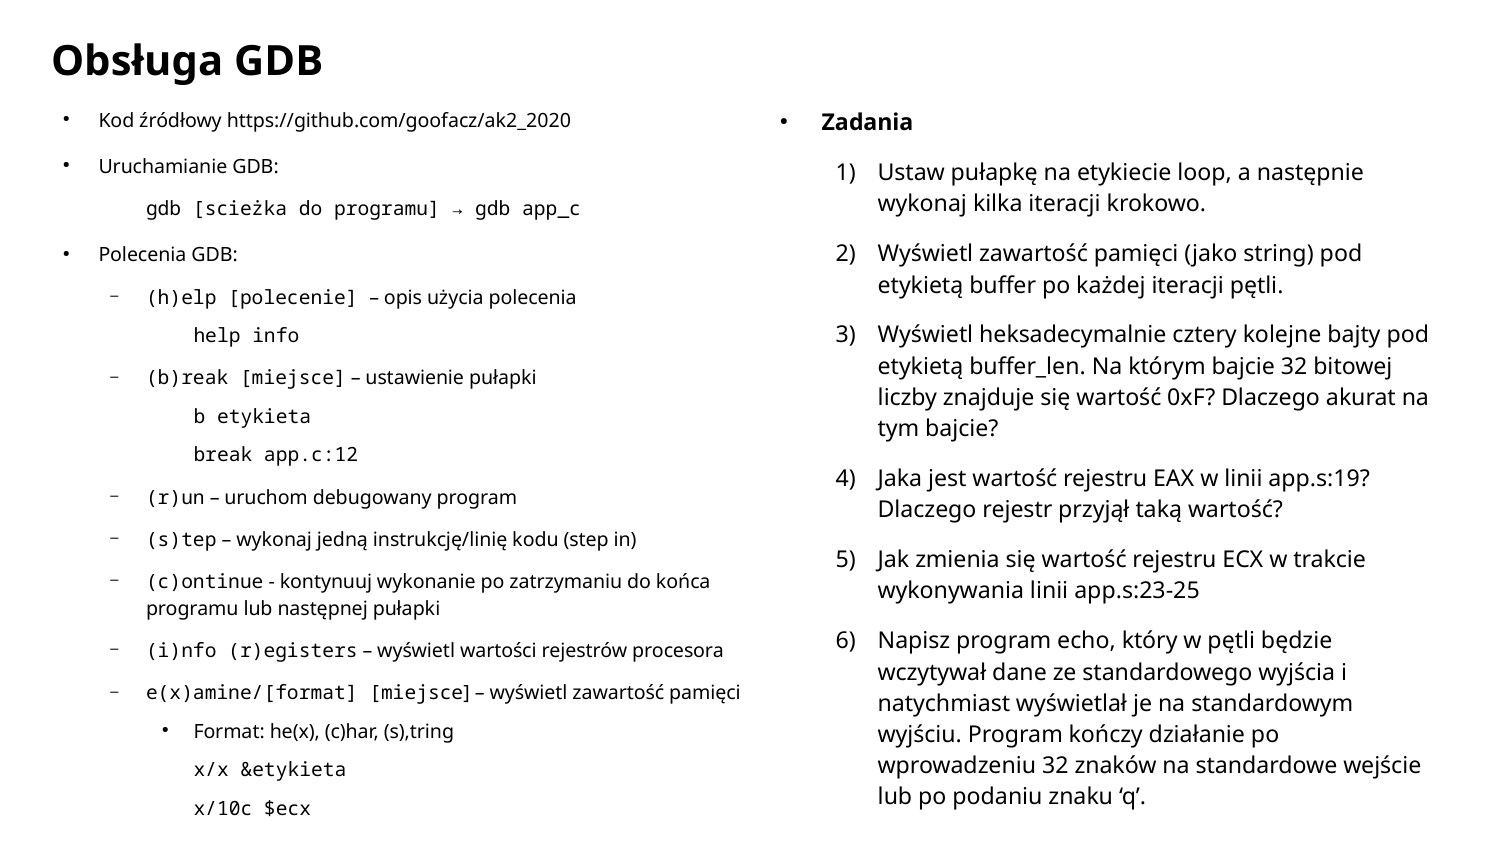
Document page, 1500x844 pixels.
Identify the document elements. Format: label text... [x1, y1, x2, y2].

title Obsługa GDB [51, 12, 1449, 107]
list Zadania Ustaw pułapkę na etykiecie loop, a następnie wykonaj kilka iteracji krokowo. Wyświetl zawartość pamięci (jako string) pod etykietą buffer po każdej iteracji pętli. Wyświetl heksadecymalnie cztery kolejne bajty pod etykietą buffer_len. Na którym bajcie 32 bitowej liczby znajduje się wartość 0xF? Dlaczego akurat na tym bajcie? Jaka jest wartość rejestru EAX w linii app.s:19? Dlaczego rejestr przyjął taką wartość? Jak zmienia się wartość rejestru ECX w trakcie wykonywania linii app.s:23-25 Napisz program echo, który w pętli będzie wczytywał dane ze standardowego wyjścia i natychmiast wyświetlał je na standardowym wyjściu. Program kończy działanie po wprowadzeniu 32 znaków na standardowe wejście lub po podaniu znaku ‘q’. [765, 106, 1441, 827]
list Kod źródłowy https://github.com/goofacz/ak2_2020 Uruchamianie GDB: gdb [scieżka do programu] → gdb app_c Polecenia GDB: (h)elp [polecenie] – opis użycia polecenia help info (b)reak [miejsce] – ustawienie pułapki b etykieta break app.c:12 (r)un – uruchom debugowany program (s)tep – wykonaj jedną instrukcję/linię kodu (step in) (c)ontinue - kontynuuj wykonanie po zatrzymaniu do końca programu lub następnej pułapki (i)nfo (r)egisters – wyświetl wartości rejestrów procesora e(x)amine/[format] [miejsce] – wyświetl zawartość pamięci Format: he(x), (c)har, (s),tring x/x &etykieta x/10c $ecx [51, 106, 765, 827]
